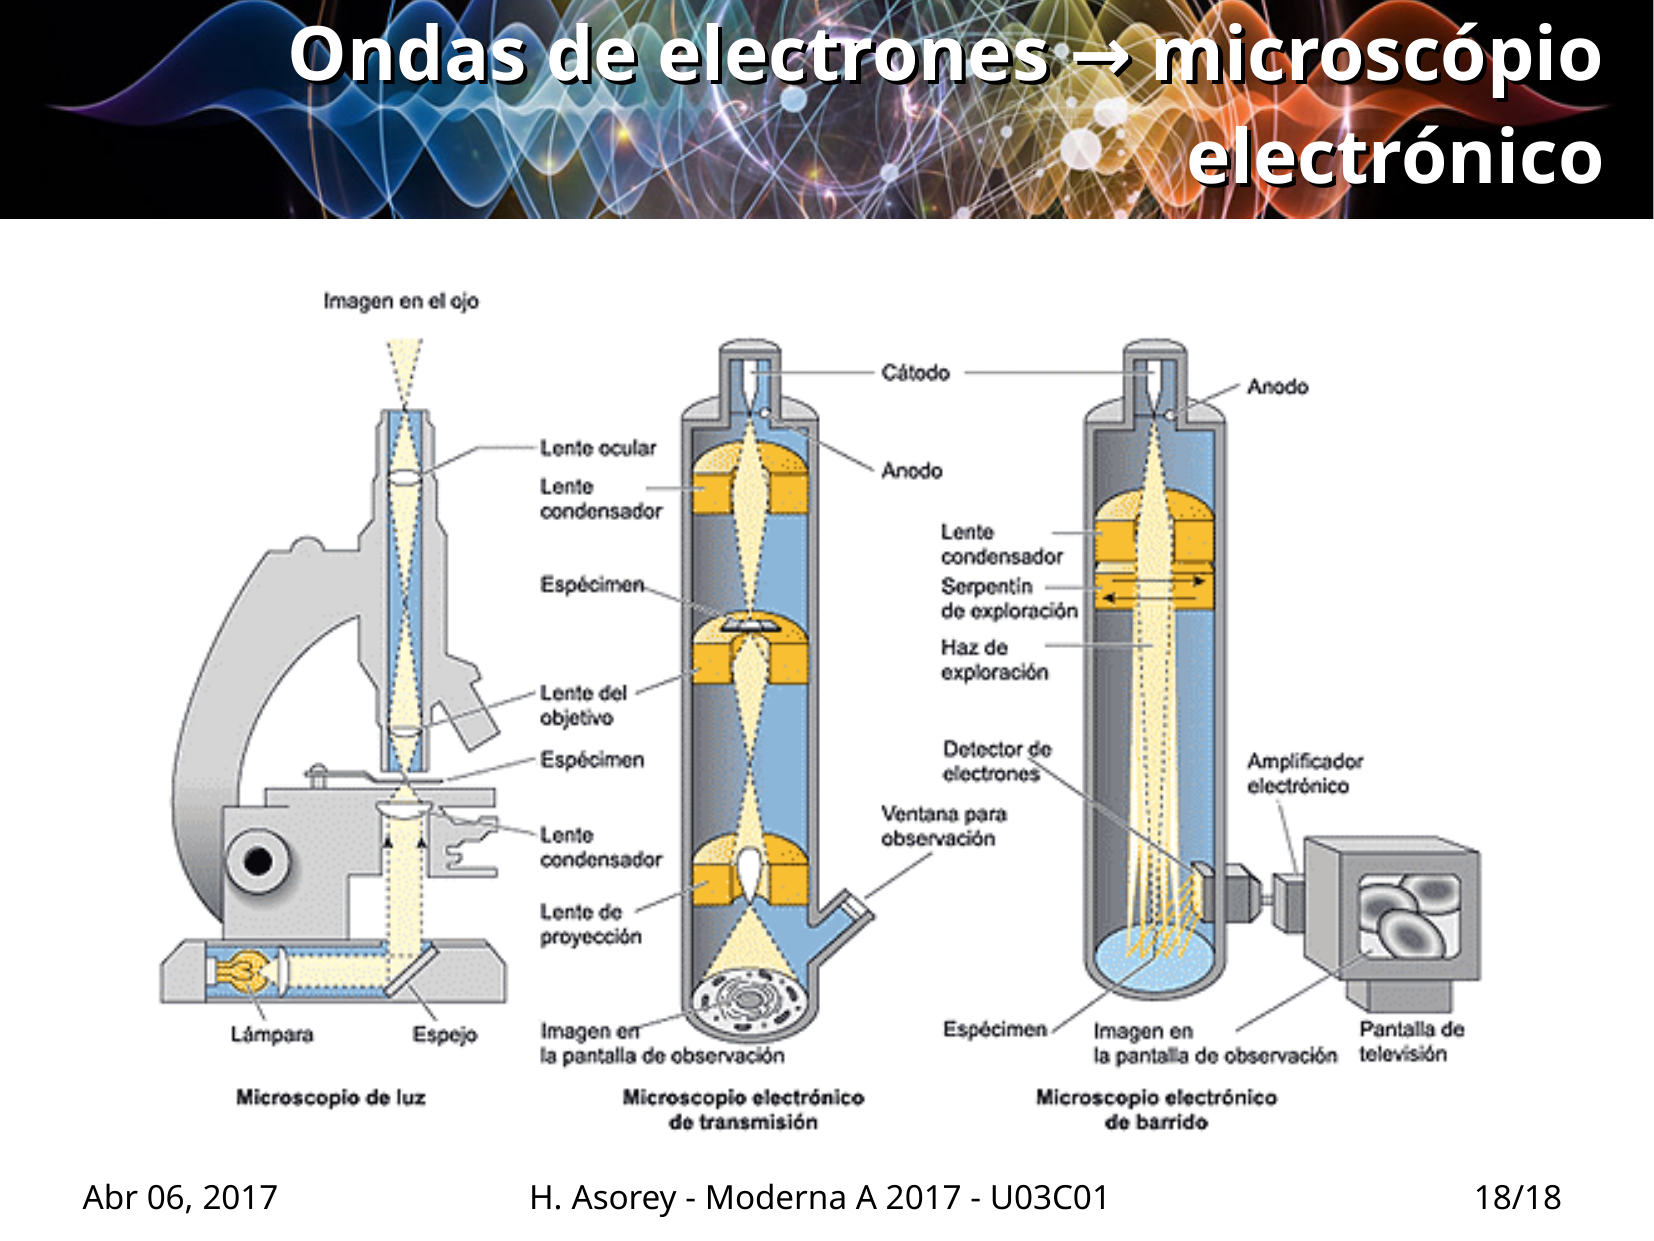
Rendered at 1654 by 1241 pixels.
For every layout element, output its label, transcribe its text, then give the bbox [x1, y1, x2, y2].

picture [120, 254, 1530, 1156]
title Ondas de electrones → microscópio electrónico [45, 15, 1606, 191]
picture [0, 0, 1654, 219]
